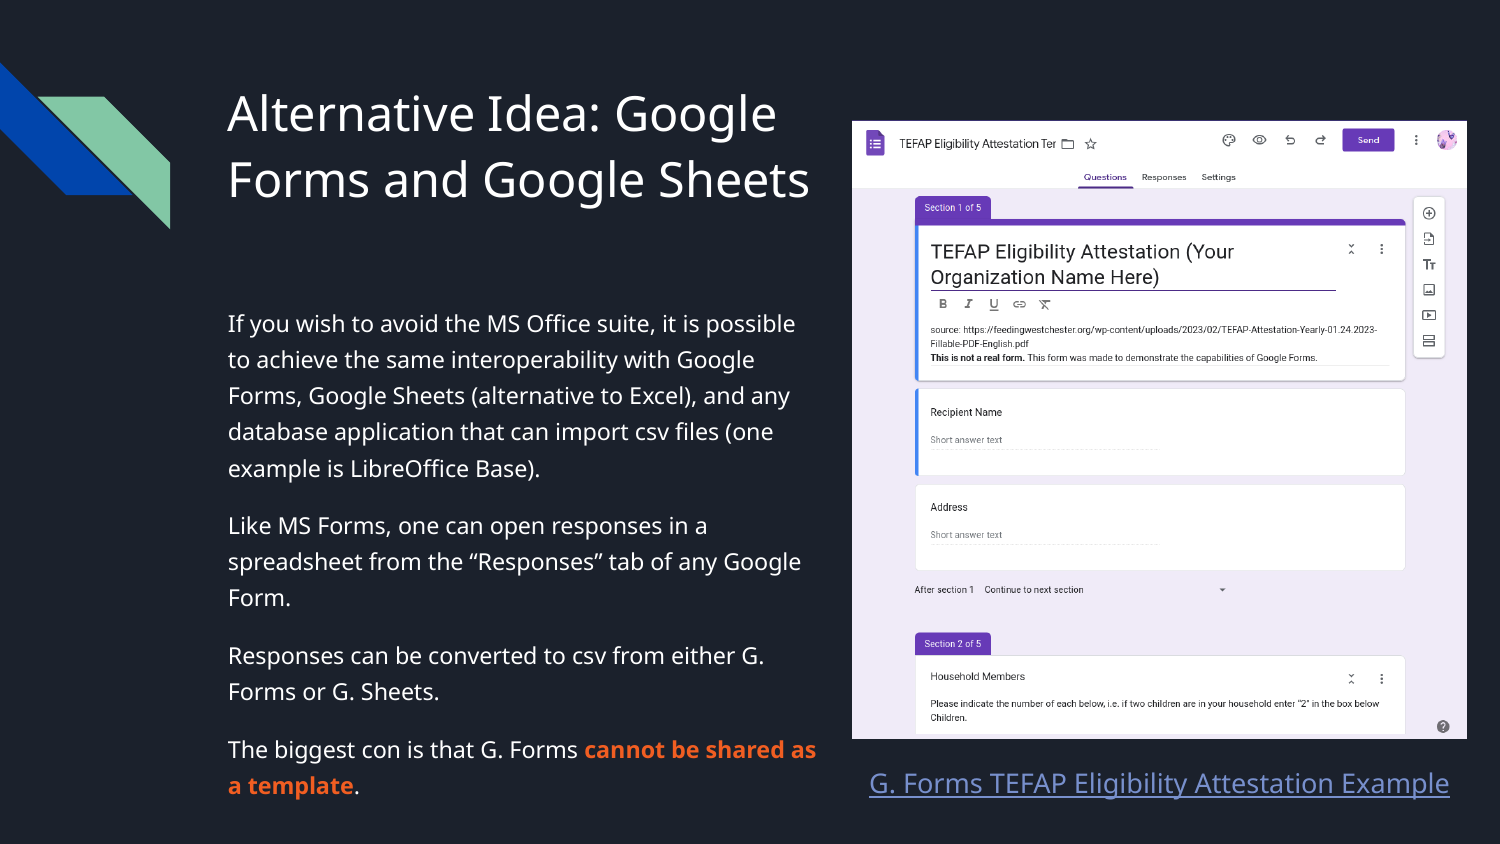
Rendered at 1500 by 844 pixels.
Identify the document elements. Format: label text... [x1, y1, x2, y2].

list If you wish to avoid the MS Office suite, it is possible to achieve the same interoperability with Google Forms, Google Sheets (alternative to Excel), and any database application that can import csv files (one example is LibreOffice Base). Like MS Forms, one can open responses in a spreadsheet from the “Responses” tab of any Google Form. Responses can be converted to csv from either G. Forms or G. Sheets. The biggest con is that G. Forms cannot be shared as a template. [212, 288, 836, 823]
picture [852, 120, 1467, 739]
text_box G. Forms TEFAP Eligibility Attestation Example [852, 760, 1467, 810]
title Alternative Idea: Google Forms and Google Sheets [212, 64, 836, 288]
